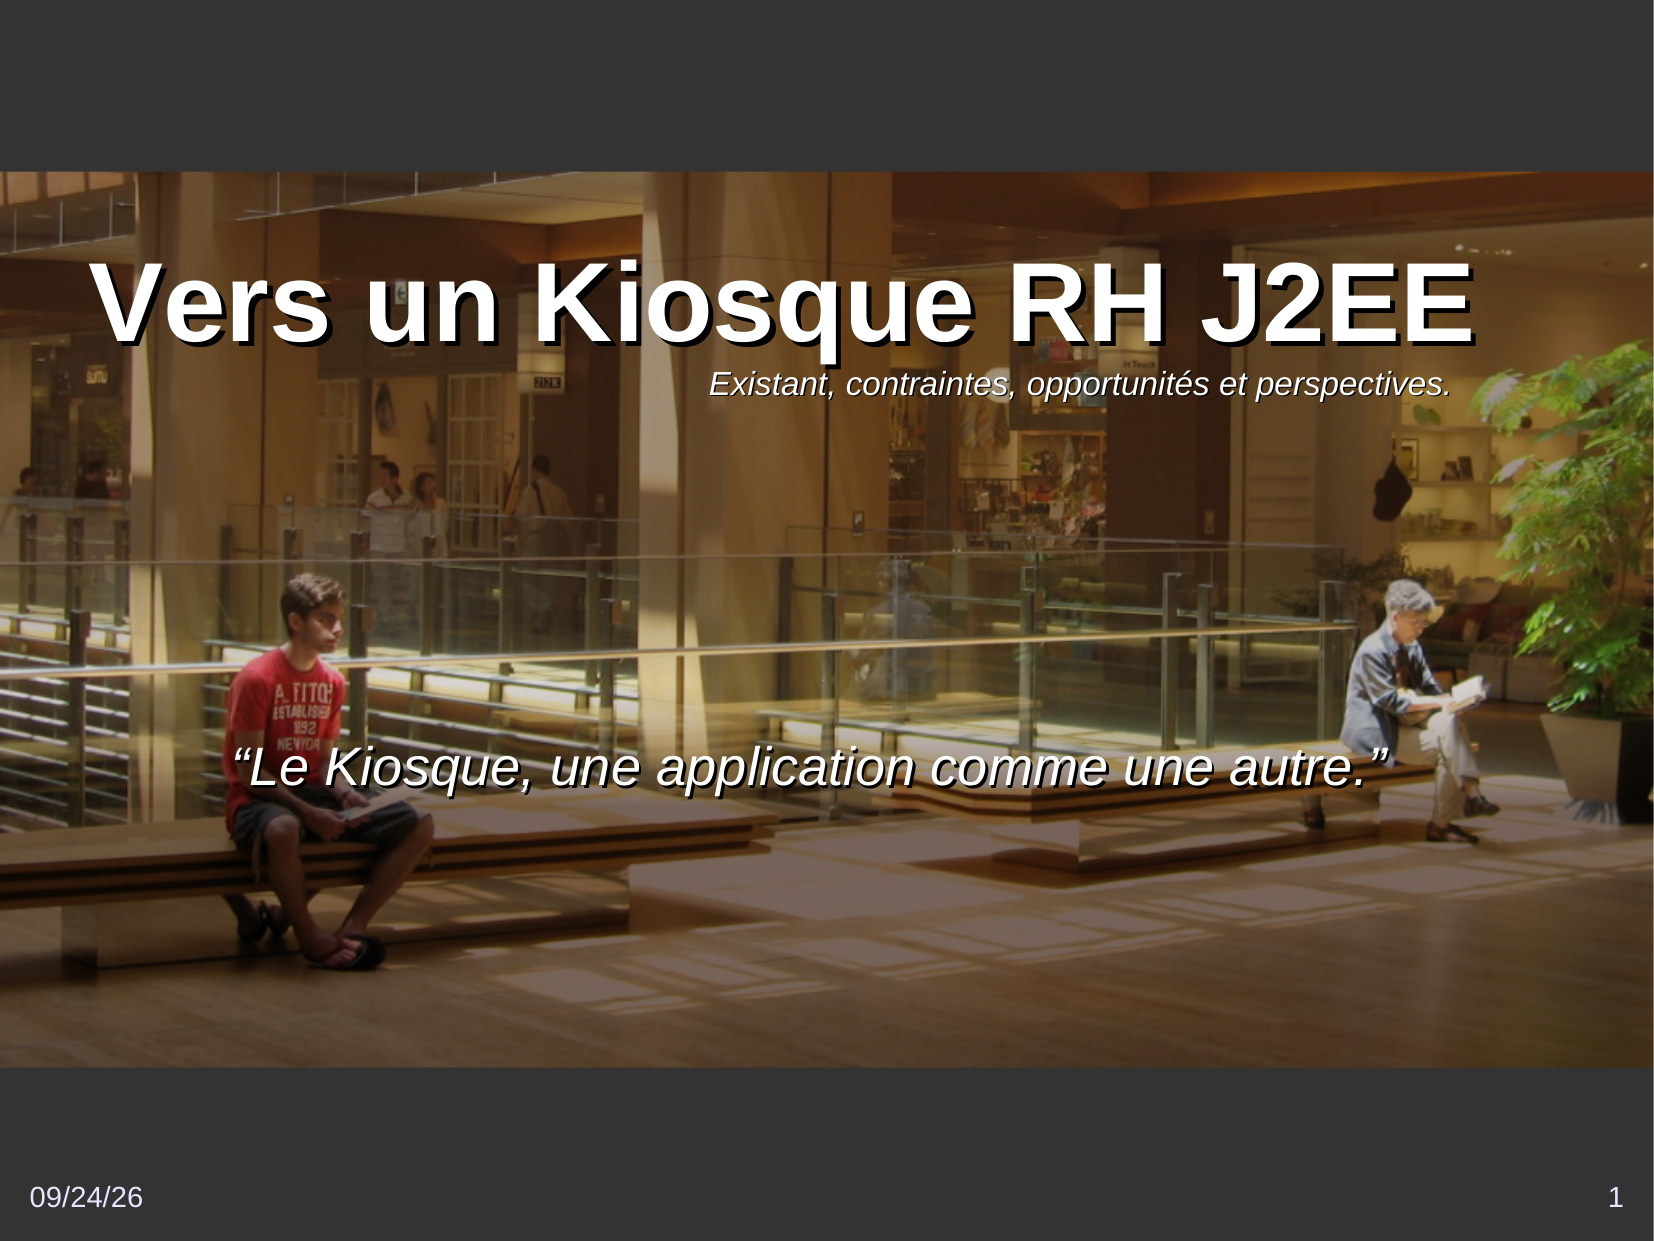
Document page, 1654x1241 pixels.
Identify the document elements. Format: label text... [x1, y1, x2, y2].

title Vers un Kiosque RH J2EE [88, 214, 1565, 392]
subtitle Existant, contraintes, opportunités et perspectives. [708, 295, 1654, 473]
picture [0, 0, 1654, 1241]
text_box “Le Kiosque, une application comme une autre.” [231, 736, 1418, 798]
